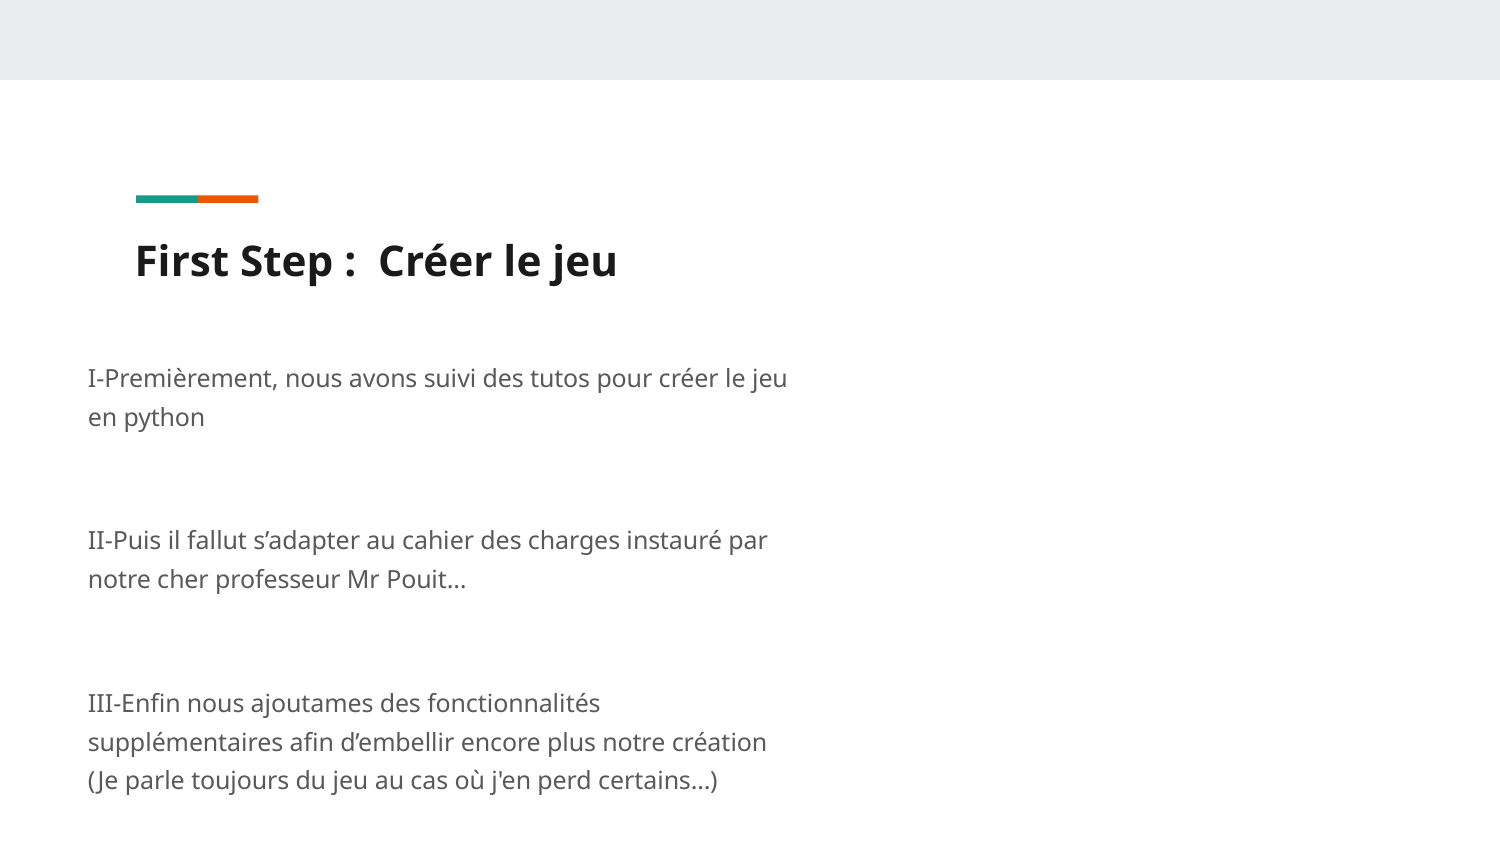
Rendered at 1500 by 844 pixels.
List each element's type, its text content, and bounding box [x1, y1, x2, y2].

list I-Premièrement, nous avons suivi des tutos pour créer le jeu en python II-Puis il fallut s’adapter au cahier des charges instauré par notre cher professeur Mr Pouit… III-Enfin nous ajoutames des fonctionnalités supplémentaires afin d’embellir encore plus notre création (Je parle toujours du jeu au cas où j'en perd certains…) [72, 341, 807, 814]
title First Step : Créer le jeu [119, 216, 1381, 305]
